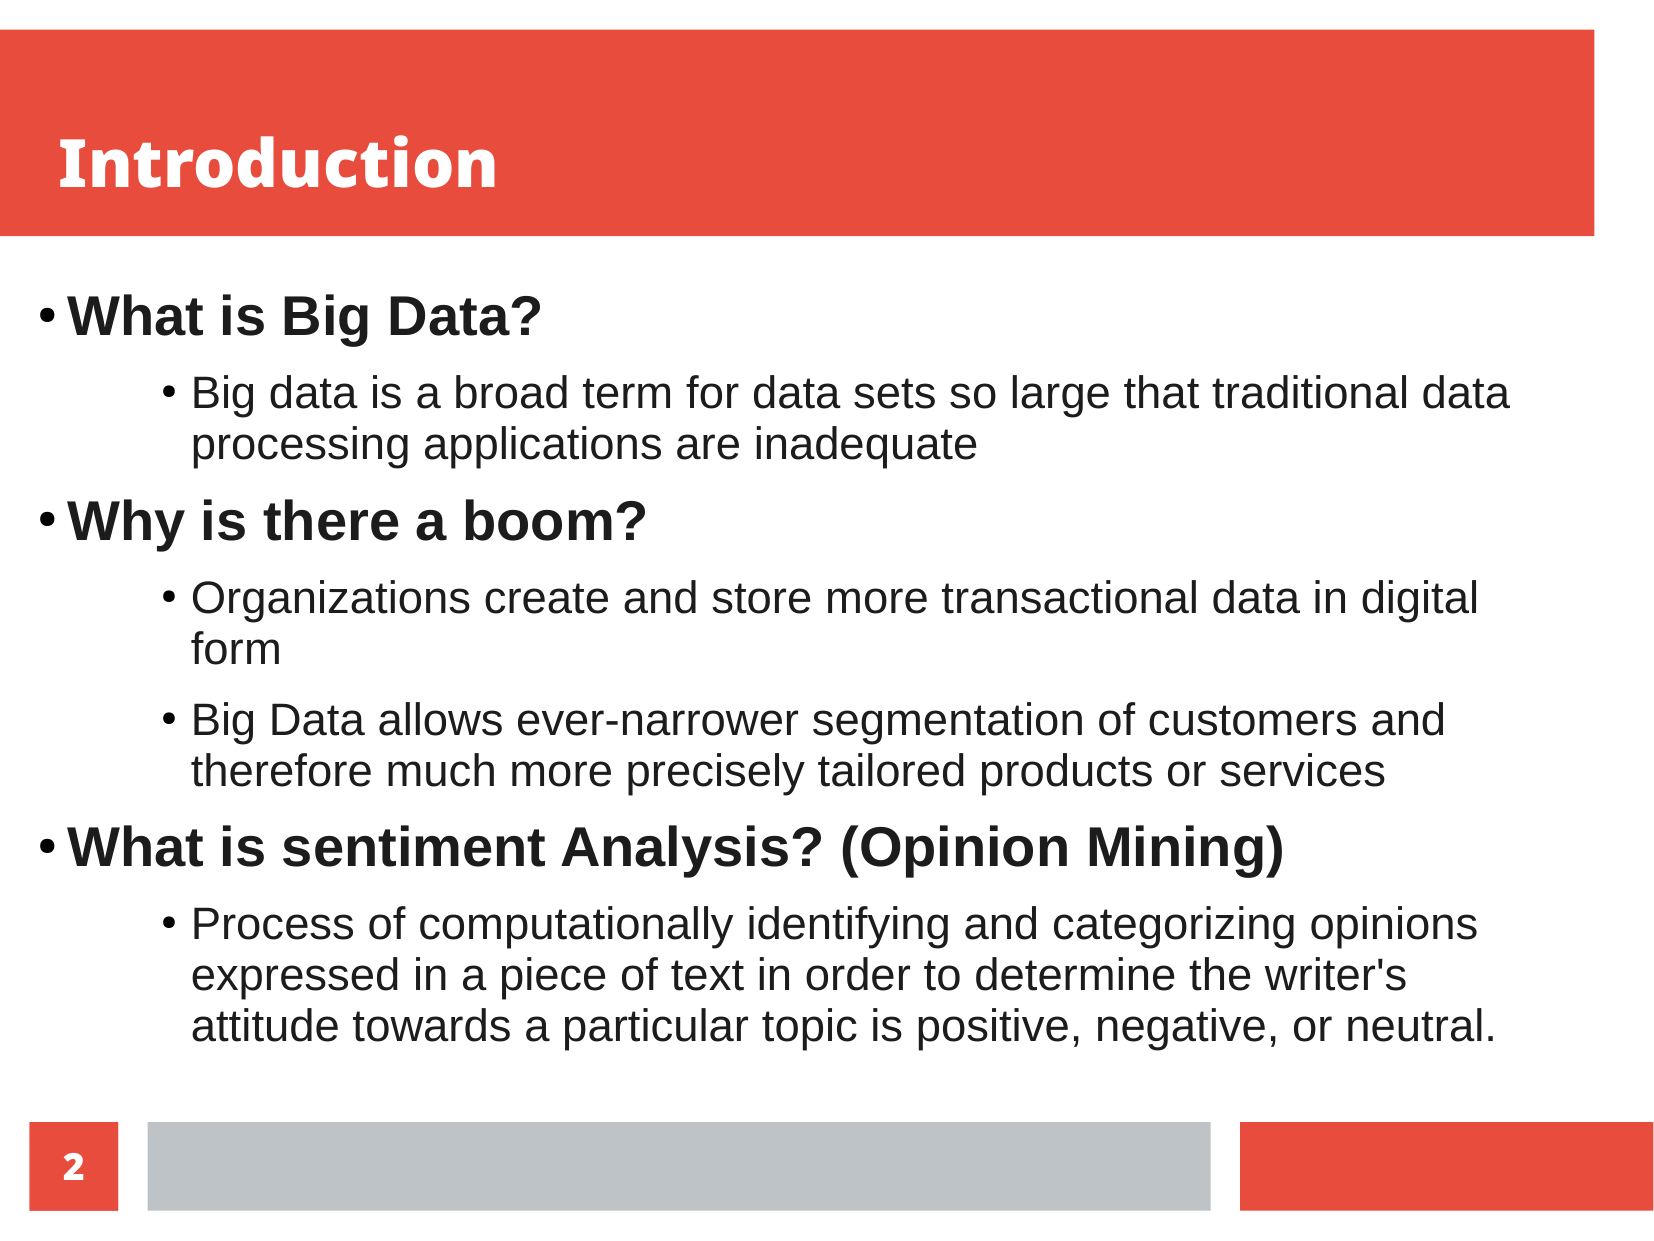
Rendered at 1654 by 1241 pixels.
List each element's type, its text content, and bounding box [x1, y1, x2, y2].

list What is Big Data? Big data is a broad term for data sets so large that traditional data processing applications are inadequate Why is there a boom? Organizations create and store more transactional data in digital form Big Data allows ever-narrower segmentation of customers and therefore much more precisely tailored products or services What is sentiment Analysis? (Opinion Mining) Process of computationally identifying and categorizing opinions expressed in a piece of text in order to determine the writer's attitude towards a particular topic is positive, negative, or neutral. [37, 285, 1544, 1053]
title Introduction [59, 59, 1595, 207]
